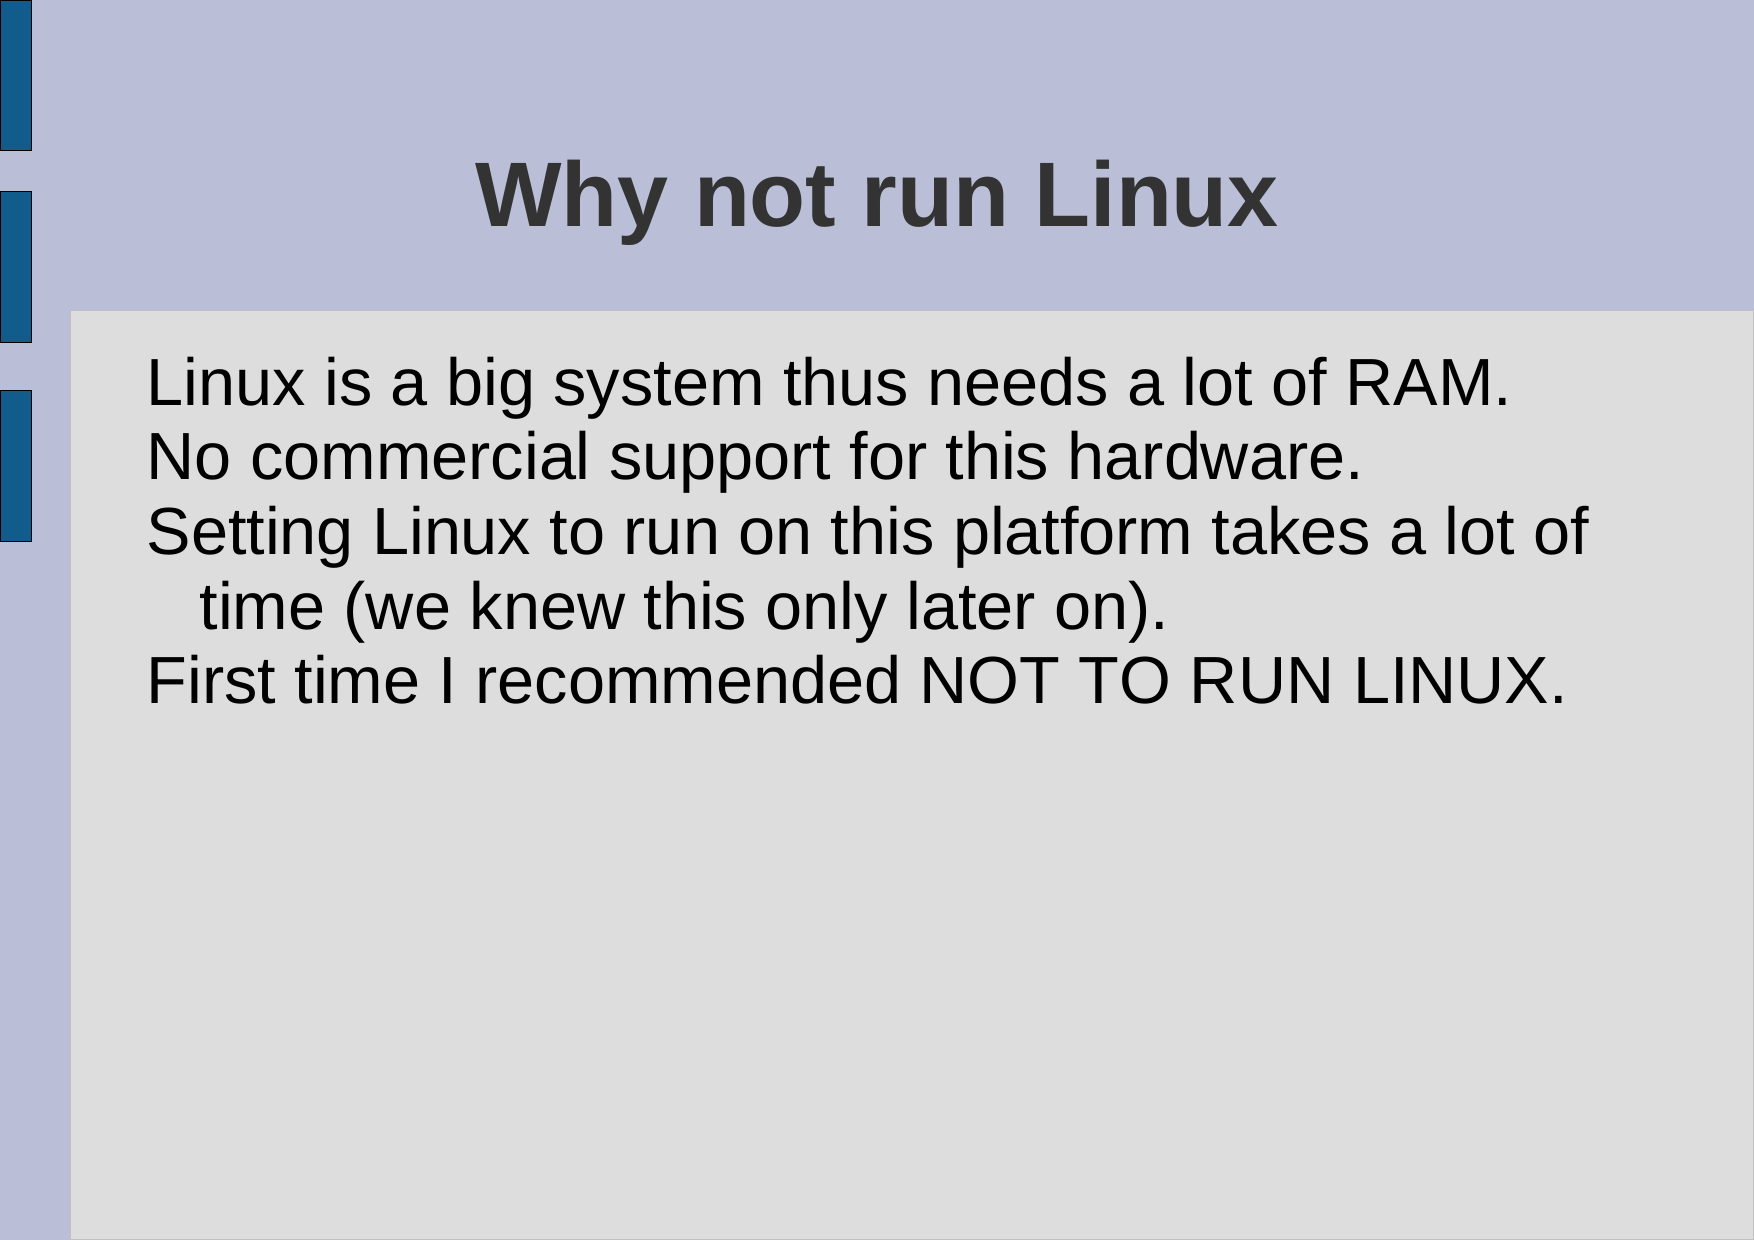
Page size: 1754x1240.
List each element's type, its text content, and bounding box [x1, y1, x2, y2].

list Linux is a big system thus needs a lot of RAM. No commercial support for this hardware. Setting Linux to run on this platform takes a lot of time (we knew this only later on). First time I recommended NOT TO RUN LINUX. [128, 344, 1627, 1126]
title Why not run Linux [128, 91, 1627, 299]
